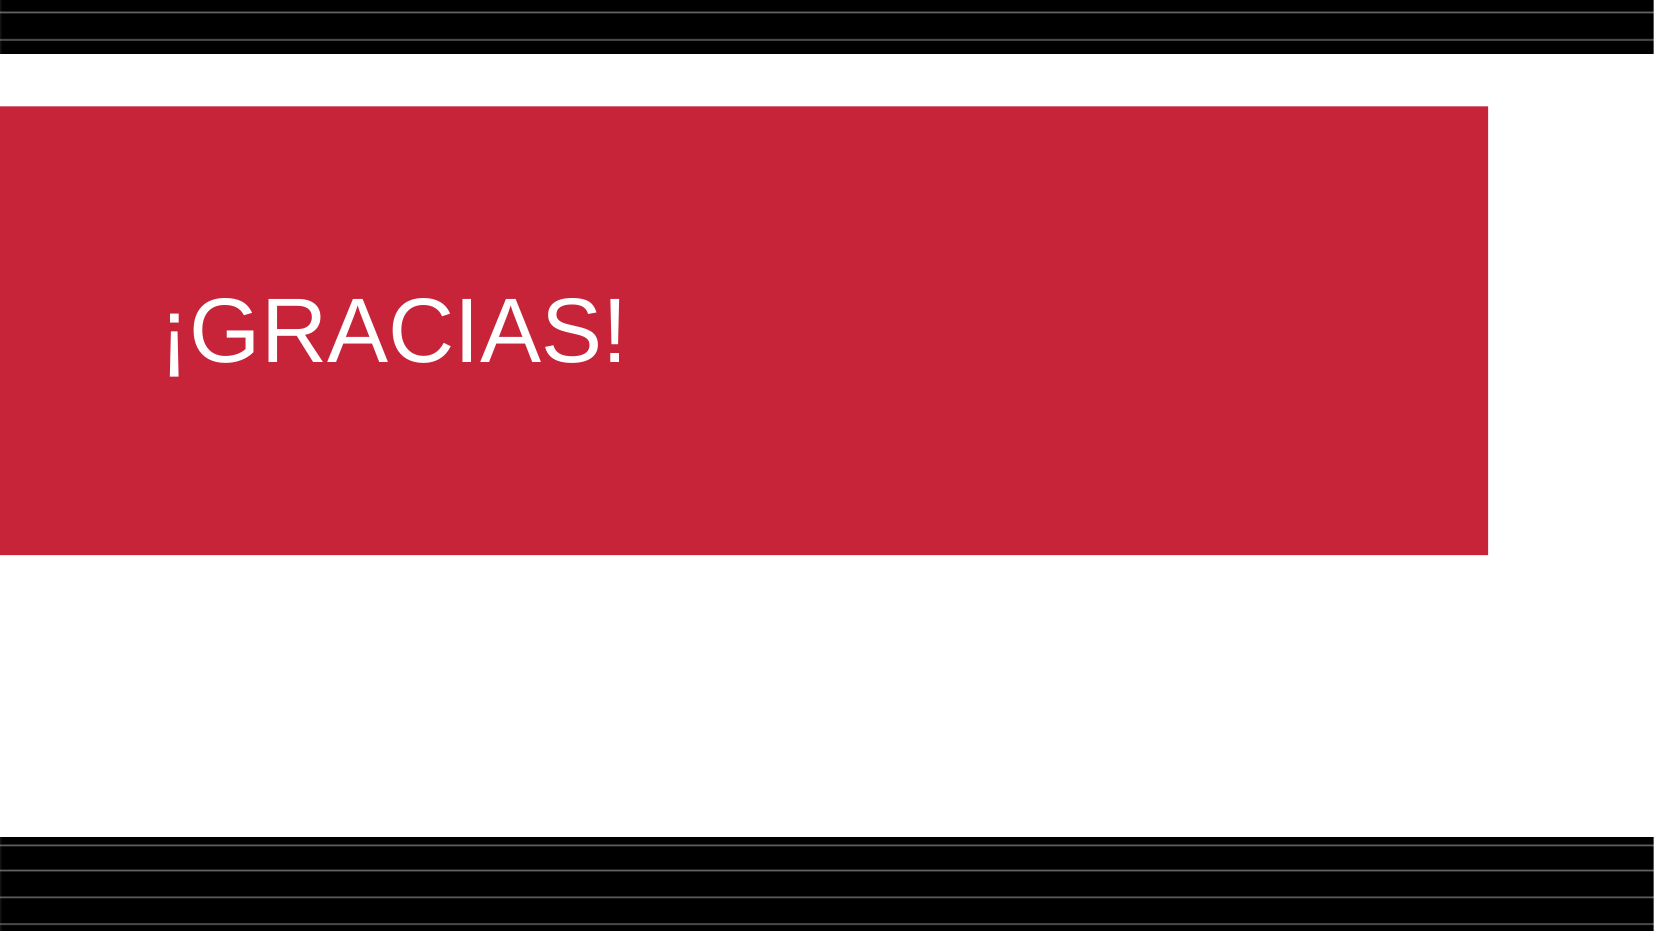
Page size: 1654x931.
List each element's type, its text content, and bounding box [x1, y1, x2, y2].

picture [0, 0, 1654, 54]
title ¡GRACIAS! [0, 106, 1489, 556]
picture [0, 837, 1654, 931]
